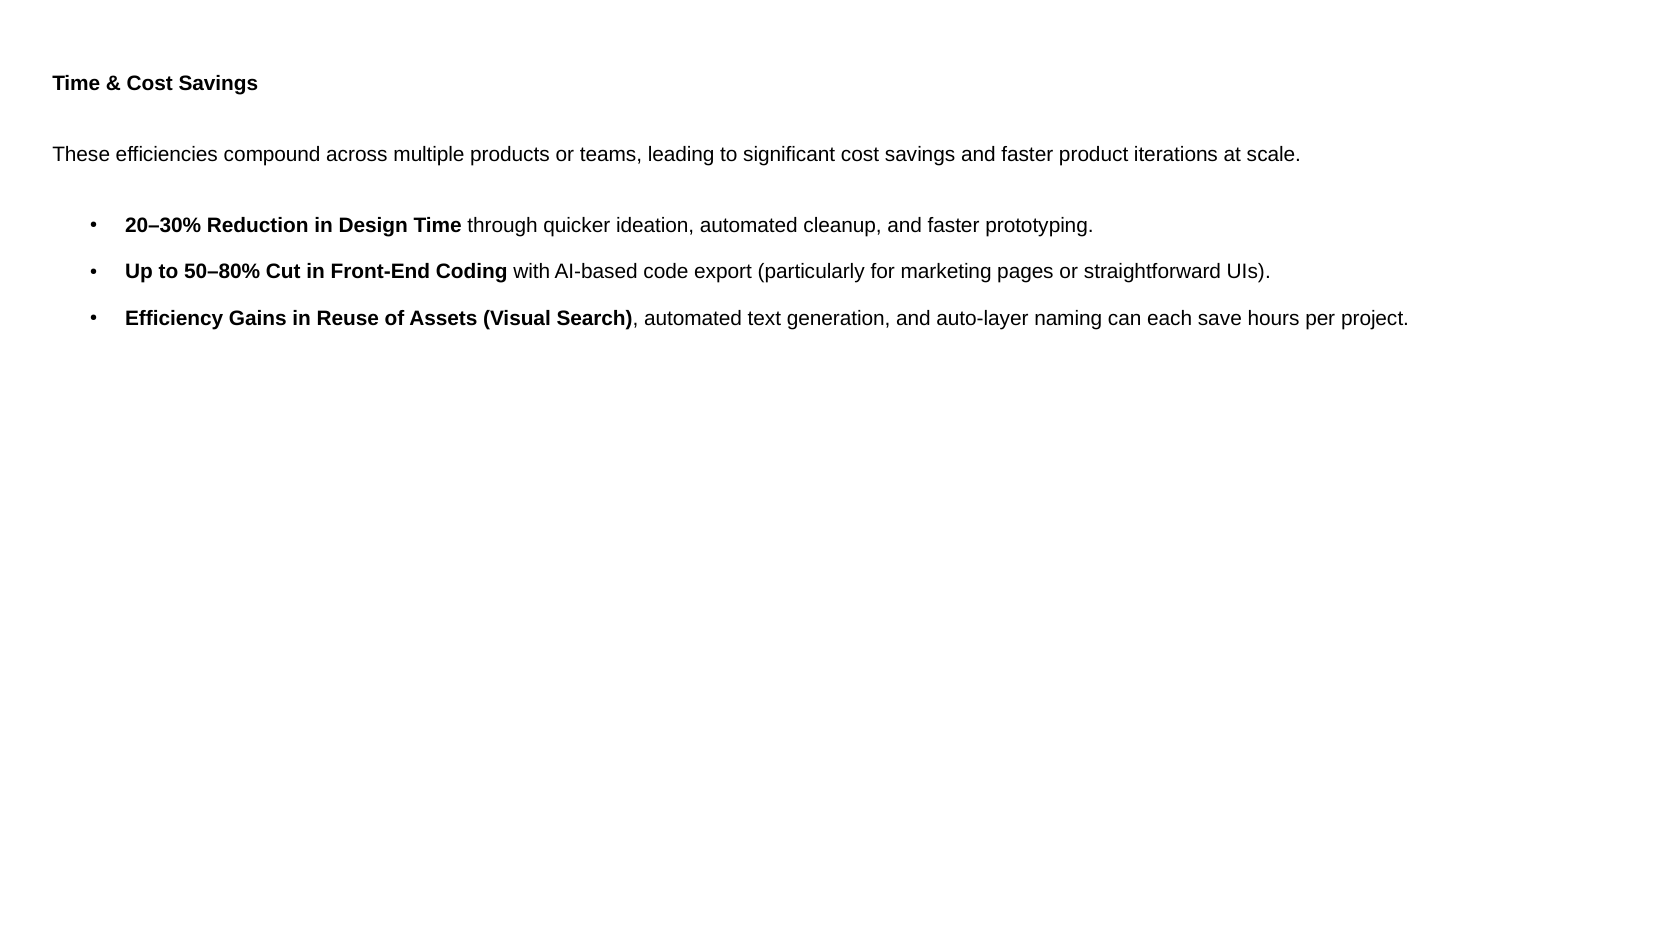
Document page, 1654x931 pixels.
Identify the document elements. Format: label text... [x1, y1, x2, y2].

text_box 20–30% Reduction in Design Time through quicker ideation, automated cleanup, and faster prototyping. Up to 50–80% Cut in Front-End Coding with AI-based code export (particularly for marketing pages or straightforward UIs). Efficiency Gains in Reuse of Assets (Visual Search), automated text generation, and auto-layer naming can each save hours per project. [75, 206, 1501, 338]
text_box These efficiencies compound across multiple products or teams, leading to significant cost savings and faster product iterations at scale. [37, 135, 1502, 174]
text_box Time & Cost Savings [37, 63, 344, 113]
